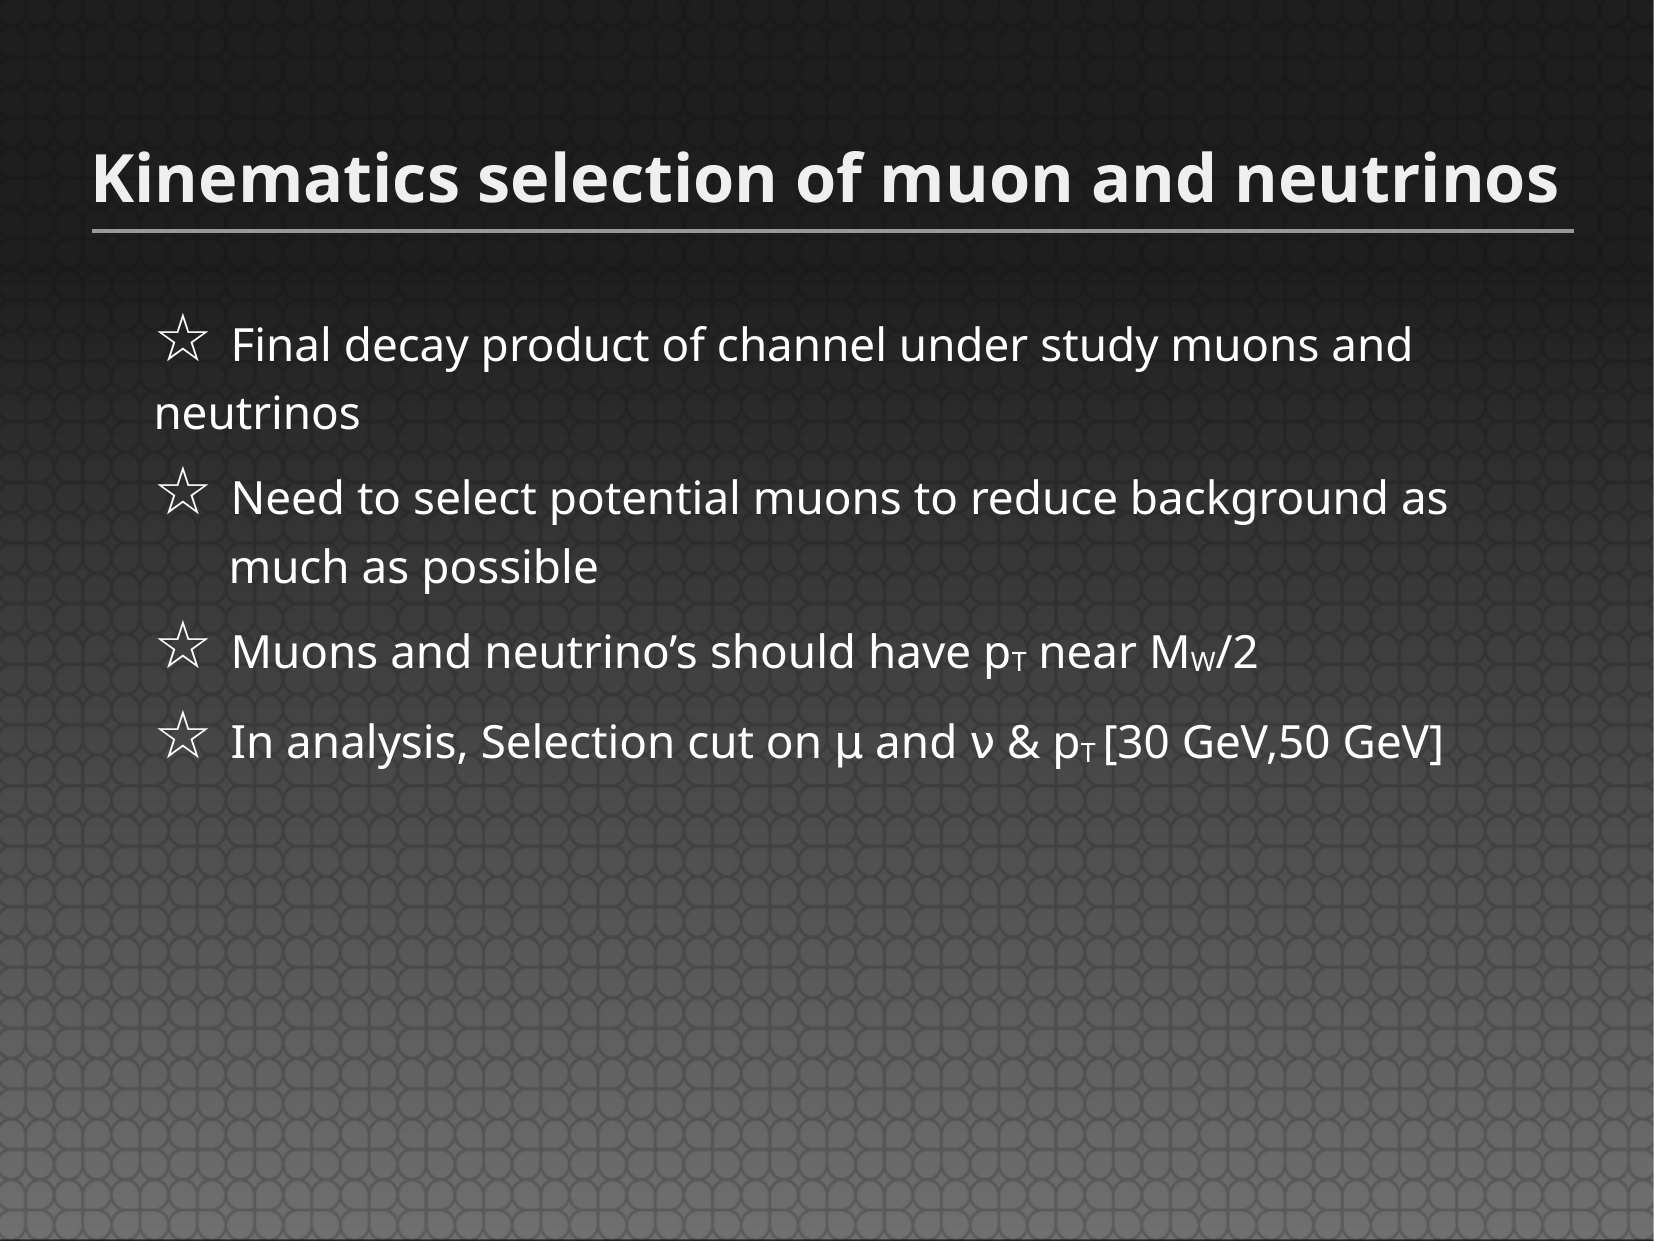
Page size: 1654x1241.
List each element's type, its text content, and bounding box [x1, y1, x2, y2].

picture [0, 0, 1654, 1241]
list ☆ Final decay product of channel under study muons and neutrinos ☆ Need to select potential muons to reduce background as much as possible ☆ Muons and neutrino’s should have pT near MW/2 ☆ In analysis, Selection cut on μ and ν & pT [30 GeV,50 GeV] [82, 290, 1571, 1176]
text_box Kinematics selection of muon and neutrinos [75, 123, 1576, 230]
